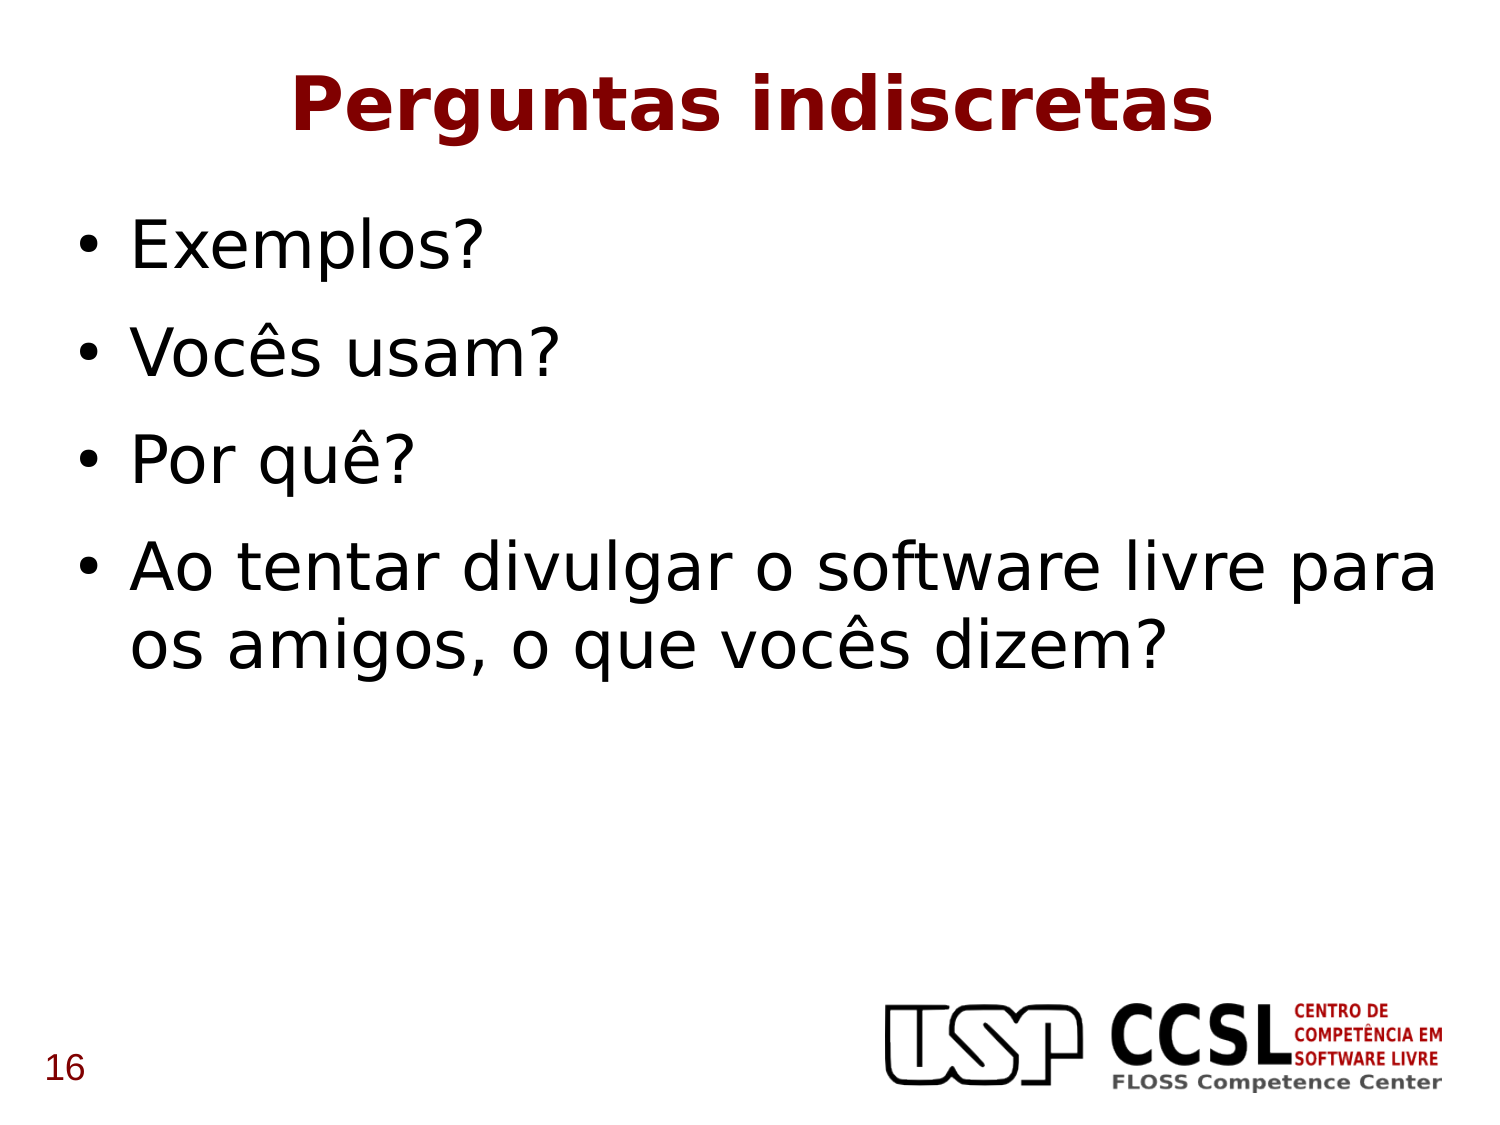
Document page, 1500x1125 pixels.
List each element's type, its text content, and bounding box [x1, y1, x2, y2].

list Exemplos? Vocês usam? Por quê? Ao tentar divulgar o software livre para os amigos, o que vocês dizem? [59, 206, 1447, 950]
title Perguntas indiscretas [59, 29, 1447, 180]
picture [885, 1003, 1442, 1093]
